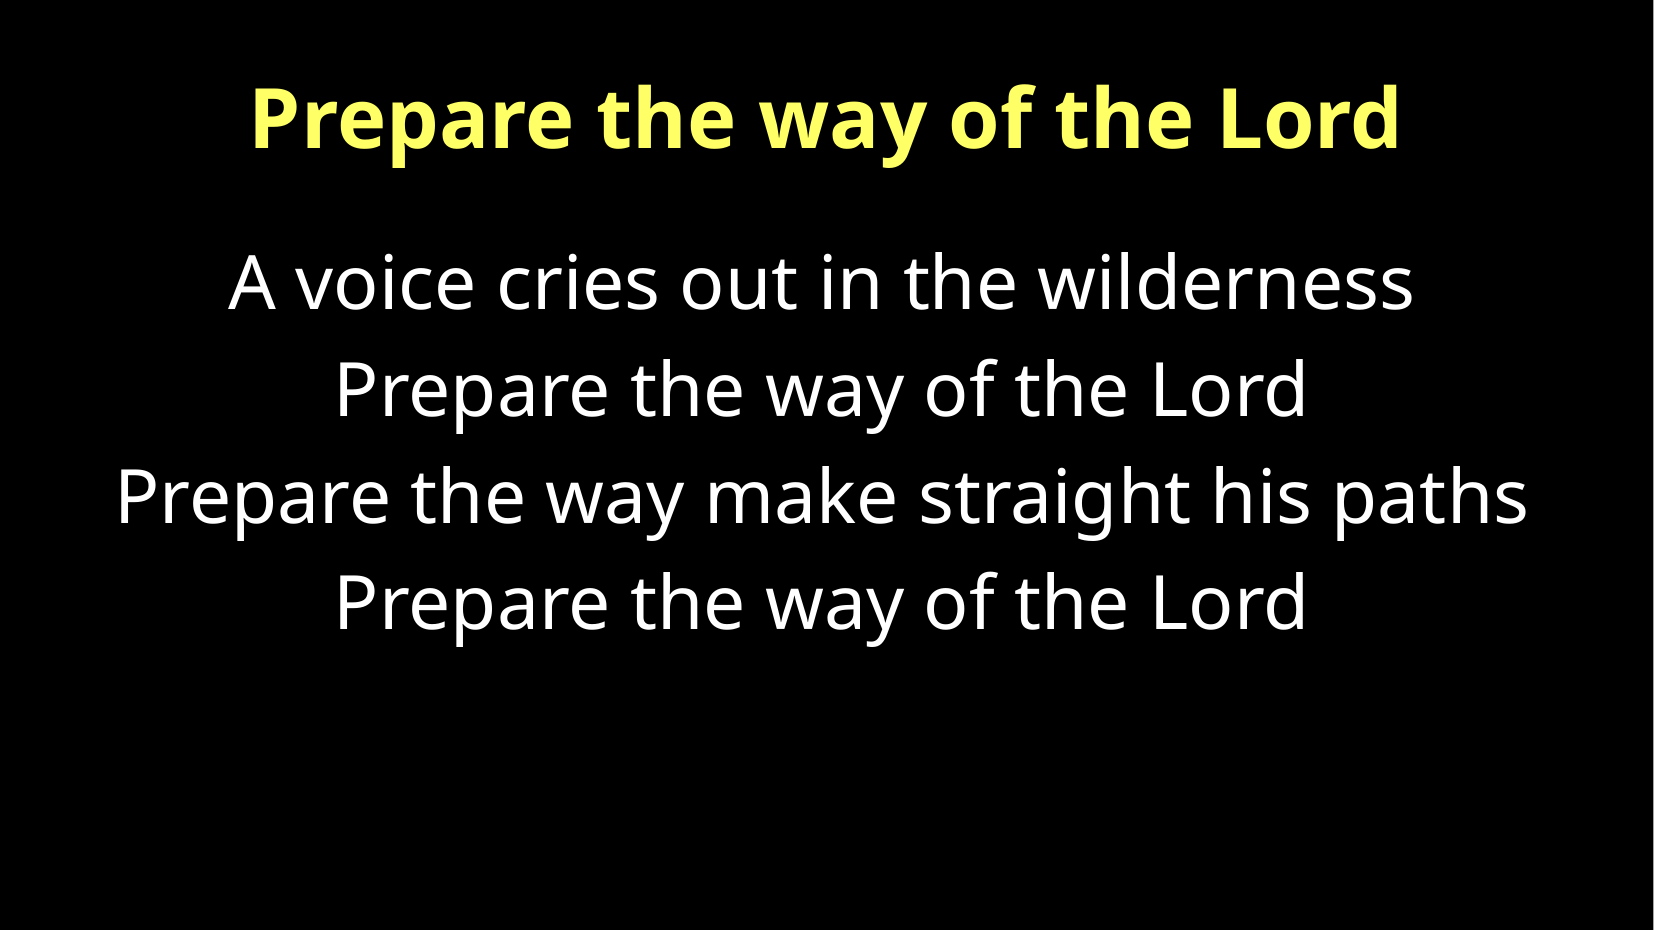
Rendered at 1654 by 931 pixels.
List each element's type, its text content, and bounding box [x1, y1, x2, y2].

text_box Prepare the way of the Lord [82, 37, 1571, 193]
text_box A voice cries out in the wilderness Prepare the way of the Lord Prepare the way make straight his paths Prepare the way of the Lord [68, 227, 1558, 842]
